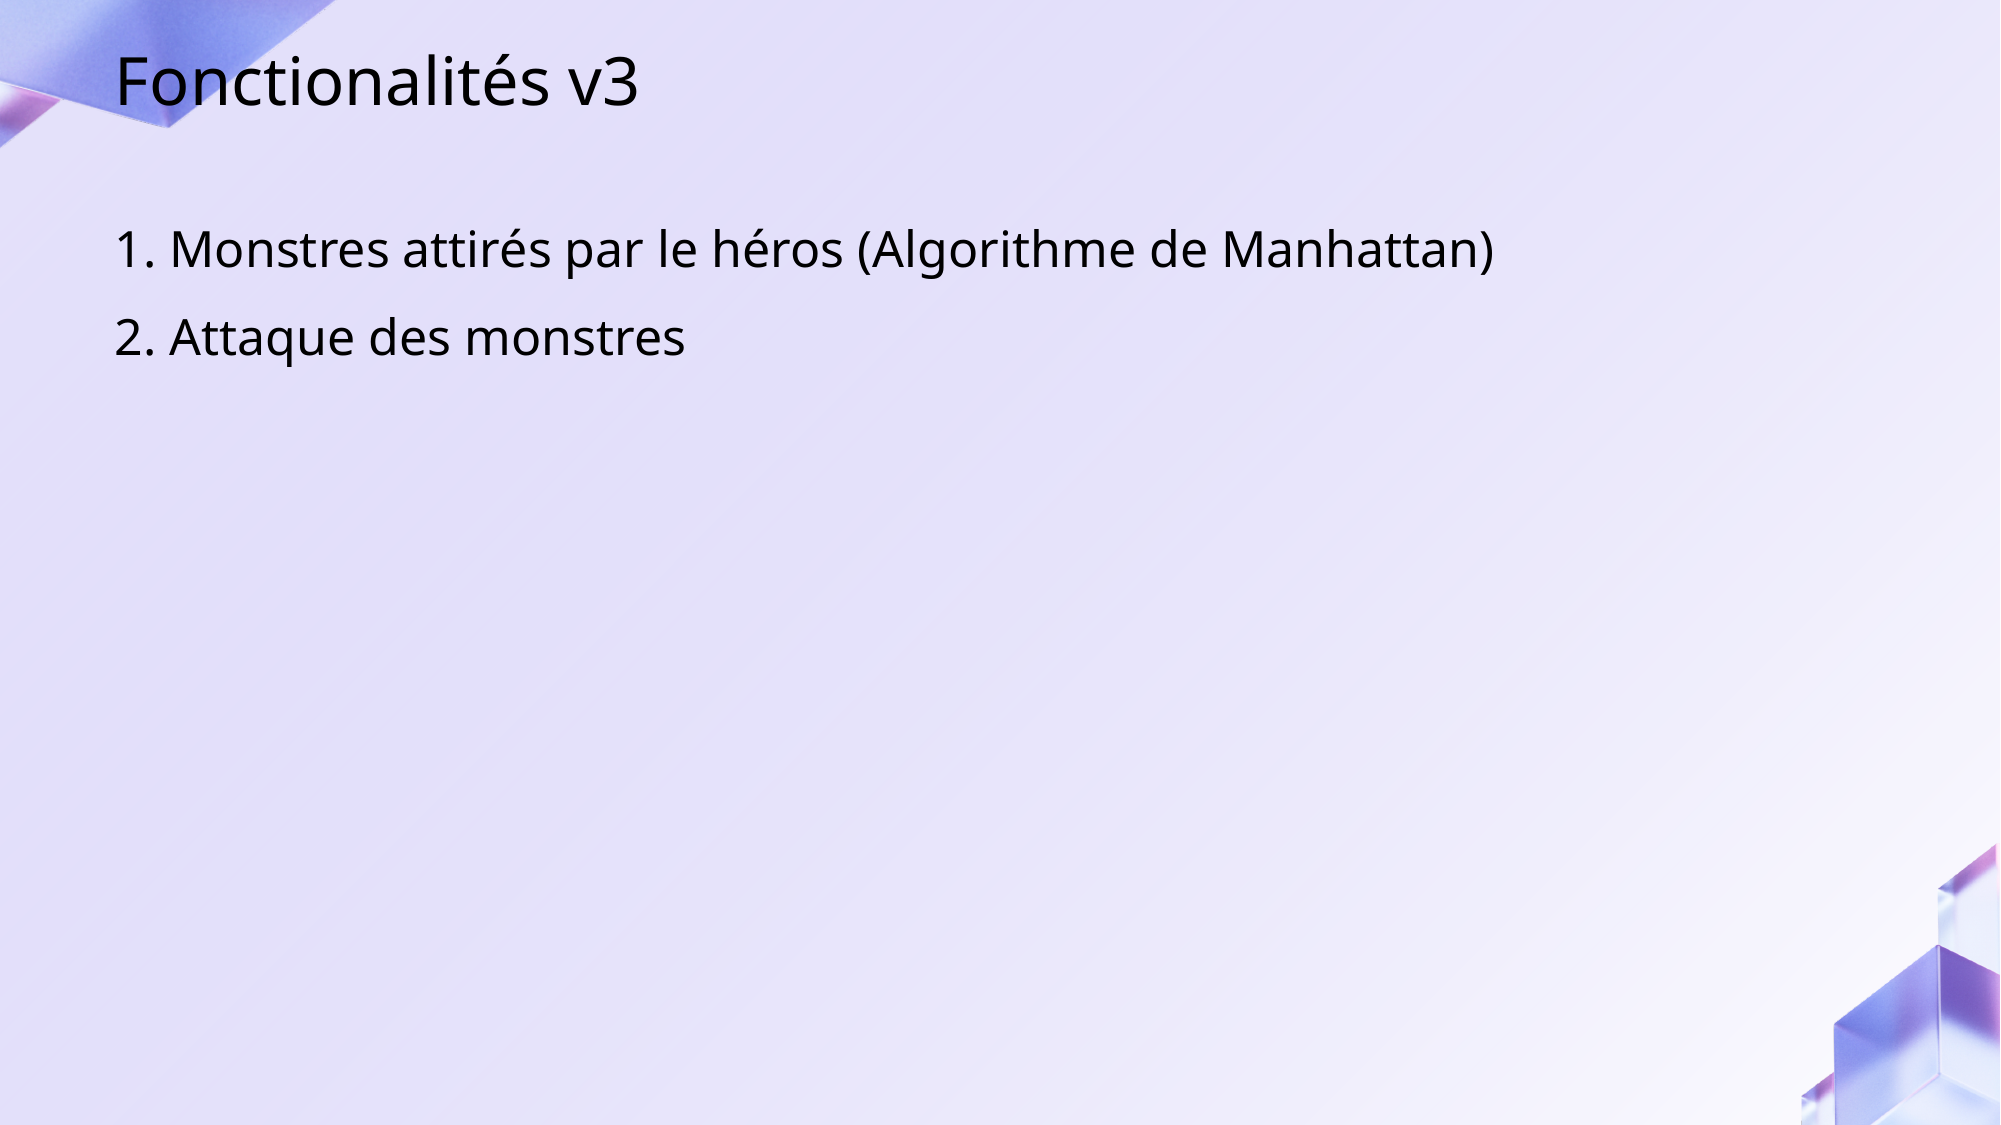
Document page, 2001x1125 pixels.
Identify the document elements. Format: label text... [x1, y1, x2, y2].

picture [1696, 760, 2000, 1125]
text_box 1. Monstres attirés par le héros (Algorithme de Manhattan) 2. Attaque des monstres [99, 192, 1900, 1006]
text_box Fonctionalités v3 [99, 31, 1900, 127]
picture [0, 0, 703, 374]
